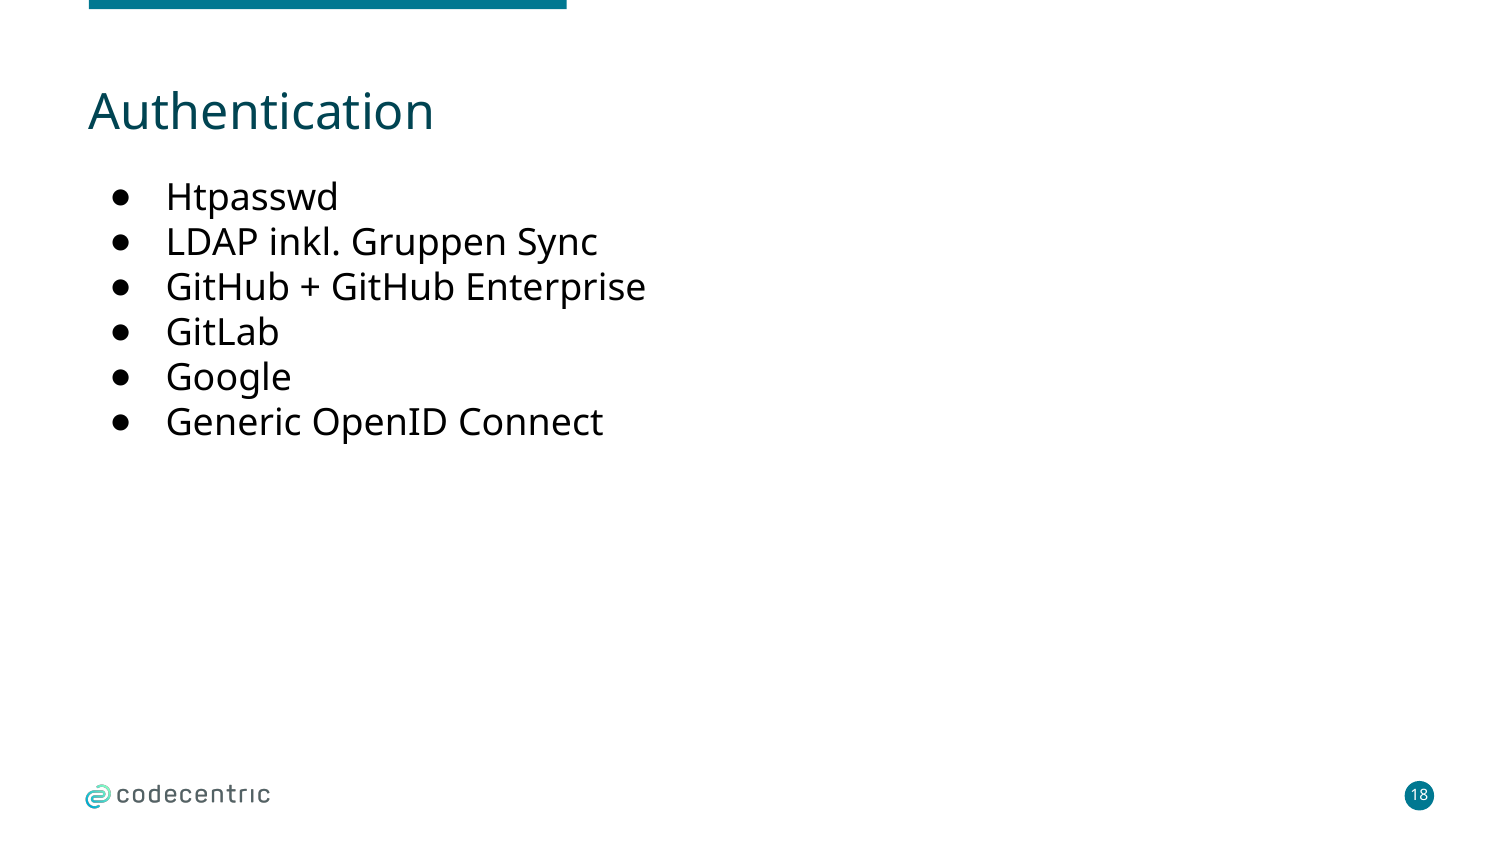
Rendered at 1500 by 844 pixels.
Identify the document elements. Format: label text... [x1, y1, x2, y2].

title Authentication [88, 86, 1397, 152]
slide_number <number> [1396, 783, 1443, 808]
picture [65, 763, 289, 828]
list Htpasswd LDAP inkl. Gruppen Sync GitHub + GitHub Enterprise GitLab Google Generic OpenID Connect [90, 173, 1399, 717]
